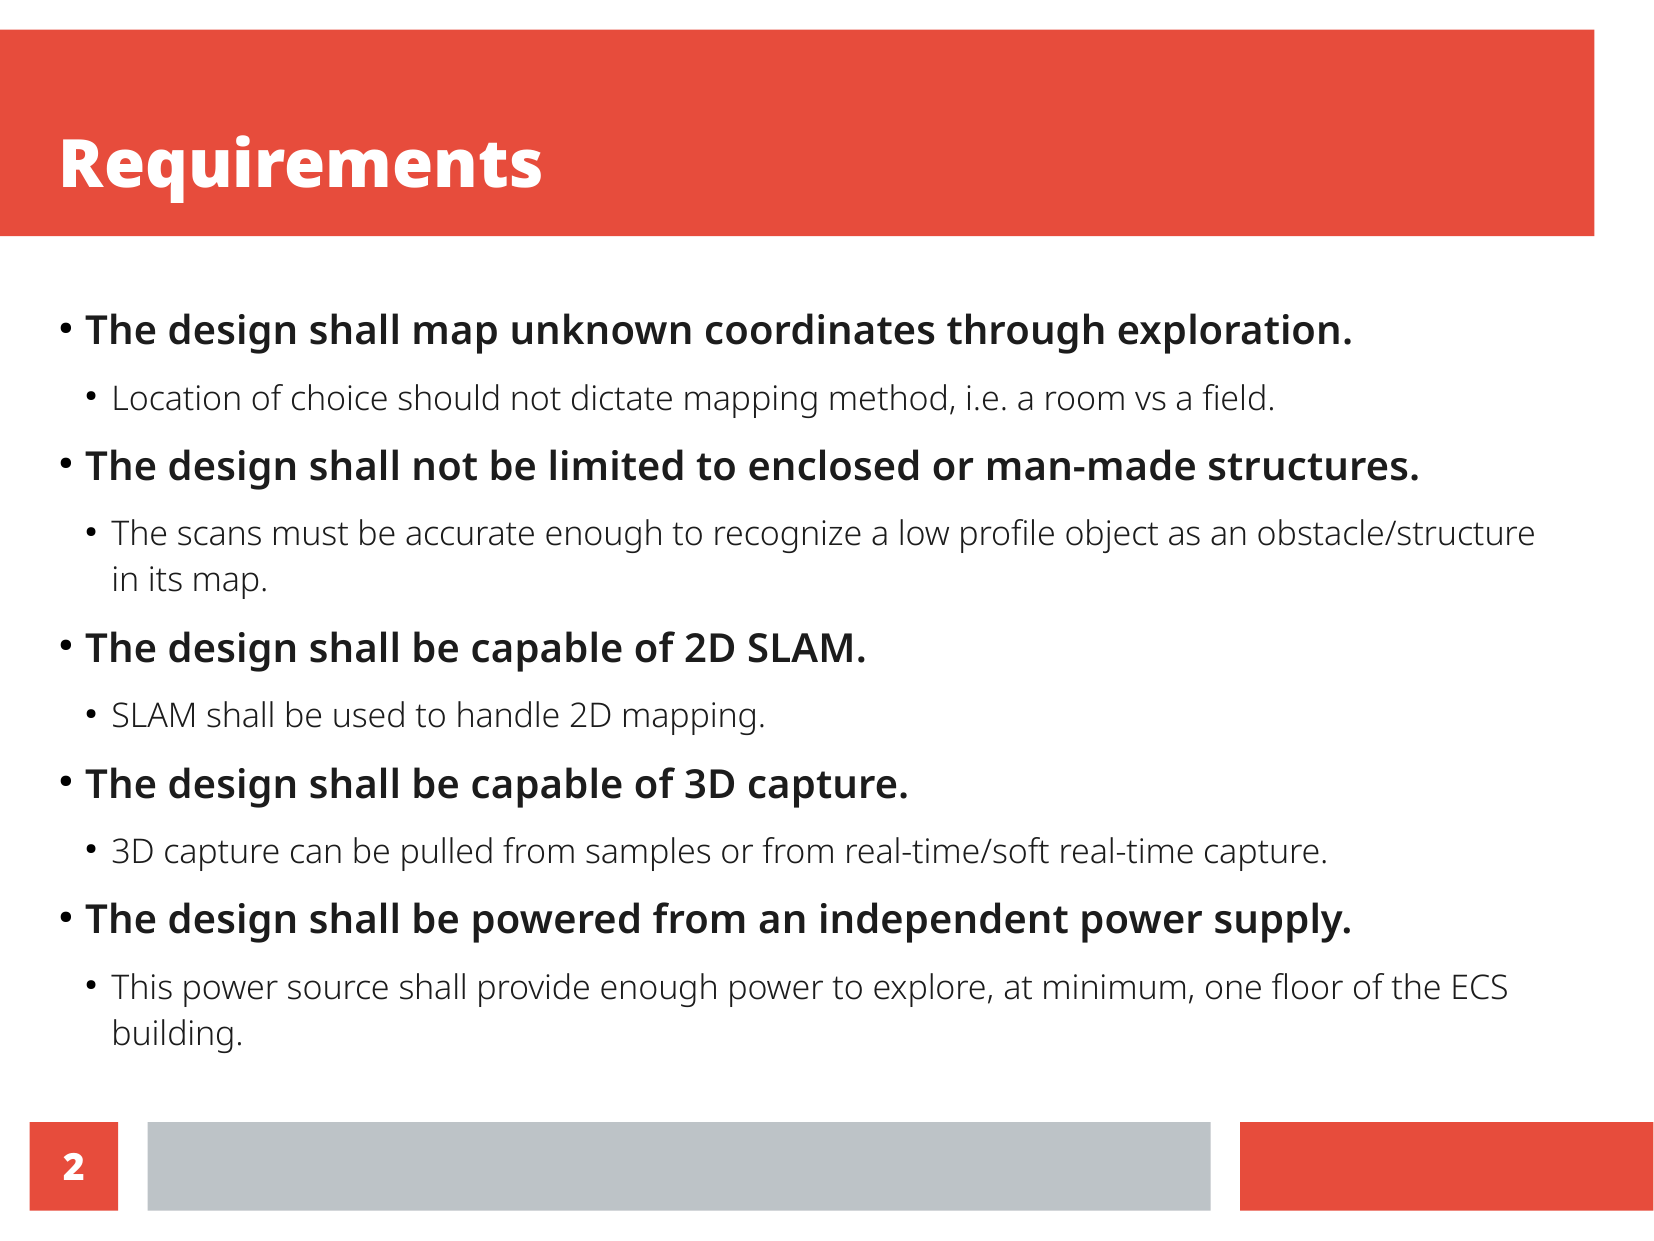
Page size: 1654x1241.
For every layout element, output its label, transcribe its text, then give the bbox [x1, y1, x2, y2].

list The design shall map unknown coordinates through exploration. Location of choice should not dictate mapping method, i.e. a room vs a field. The design shall not be limited to enclosed or man-made structures. The scans must be accurate enough to recognize a low profile object as an obstacle/structure in its map. The design shall be capable of 2D SLAM. SLAM shall be used to handle 2D mapping. The design shall be capable of 3D capture. 3D capture can be pulled from samples or from real-time/soft real-time capture. The design shall be powered from an independent power supply. This power source shall provide enough power to explore, at minimum, one floor of the ECS building. [59, 301, 1565, 1070]
title Requirements [59, 59, 1595, 207]
